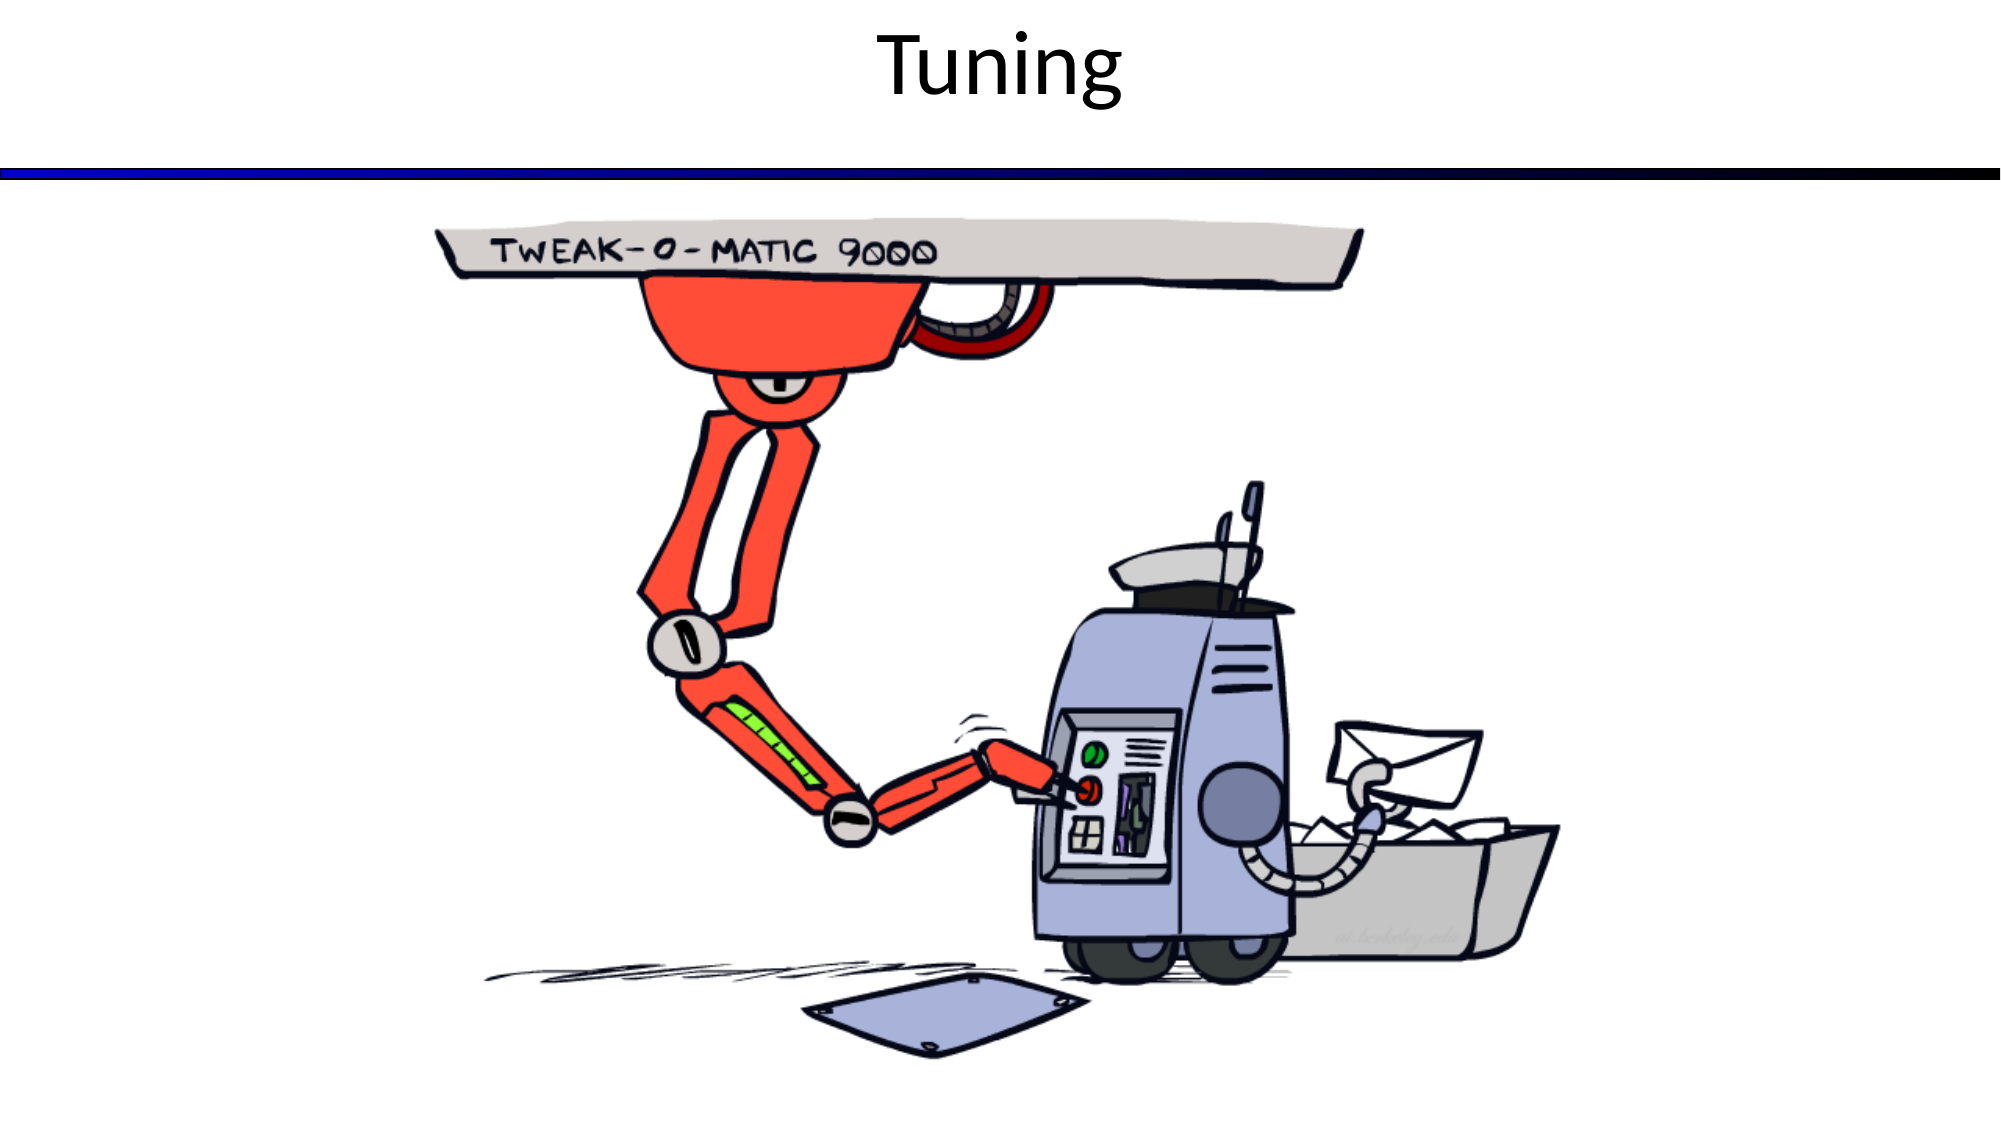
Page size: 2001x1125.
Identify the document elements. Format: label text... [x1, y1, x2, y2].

picture [399, 187, 1581, 1075]
title Tuning [0, 0, 2000, 184]
